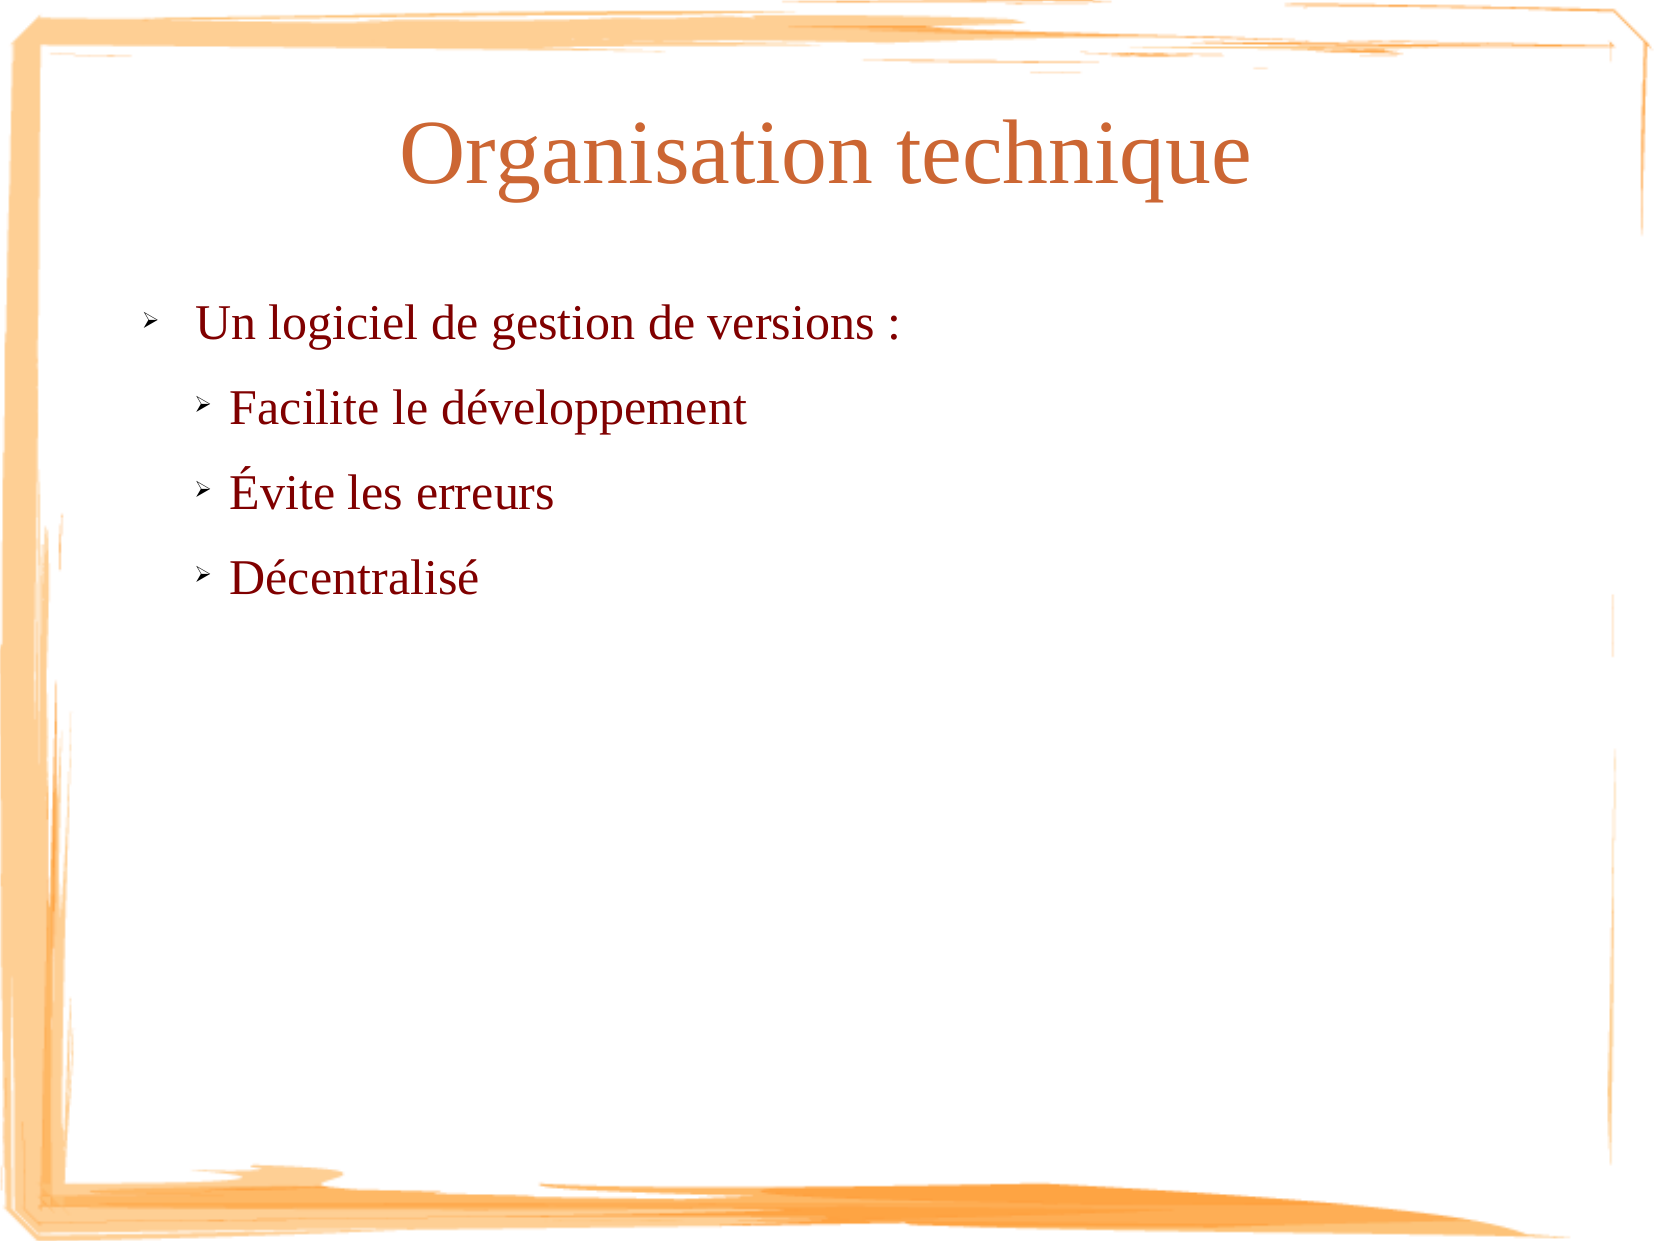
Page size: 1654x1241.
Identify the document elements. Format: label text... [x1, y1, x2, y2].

title Organisation technique [82, 49, 1571, 257]
picture [0, 0, 1654, 1241]
list Un logiciel de gestion de versions : Facilite le développement Évite les erreurs Décentralisé [141, 295, 1595, 1015]
